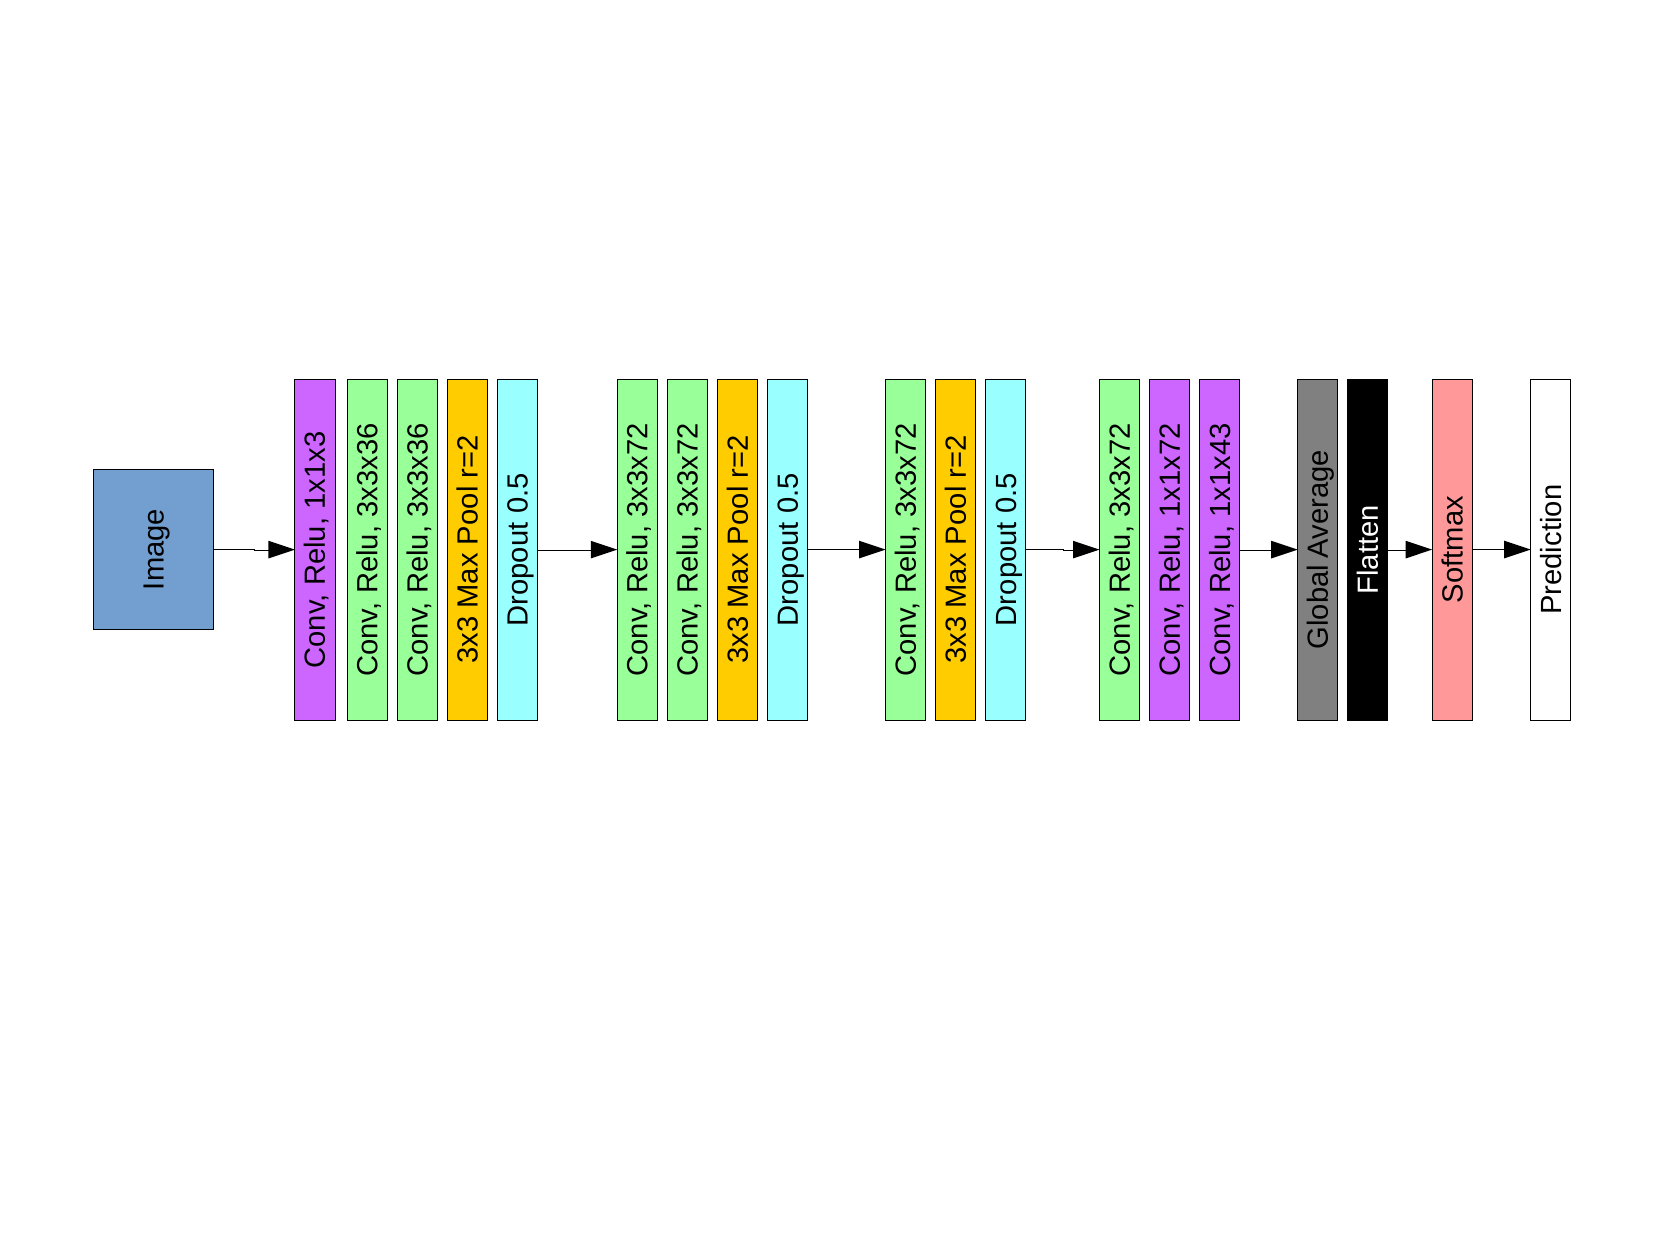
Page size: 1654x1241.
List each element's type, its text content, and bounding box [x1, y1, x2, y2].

text_box 3x3 Max Pool r=2 [935, 379, 976, 721]
text_box Image [93, 469, 214, 630]
text_box Conv, Relu, 1x1x72 [1149, 379, 1190, 721]
text_box Flatten [1347, 379, 1388, 721]
text_box Dropout 0.5 [497, 379, 538, 721]
text_box Prediction [1530, 379, 1571, 721]
text_box Conv, Relu, 3x3x36 [397, 379, 438, 721]
text_box Global Average [1297, 379, 1338, 721]
text_box Dropout 0.5 [985, 379, 1026, 721]
text_box Conv, Relu, 3x3x36 [347, 379, 388, 721]
text_box Conv, Relu, 1x1x3 [294, 379, 336, 721]
text_box Conv, Relu, 3x3x72 [667, 379, 708, 721]
text_box Dropout 0.5 [767, 379, 808, 721]
text_box 3x3 Max Pool r=2 [447, 379, 488, 721]
text_box Softmax [1432, 379, 1473, 721]
text_box Conv, Relu, 3x3x72 [617, 379, 658, 721]
text_box 3x3 Max Pool r=2 [717, 379, 758, 721]
text_box Conv, Relu, 3x3x72 [885, 379, 926, 721]
text_box Conv, Relu, 1x1x43 [1199, 379, 1240, 721]
text_box Conv, Relu, 3x3x72 [1099, 379, 1140, 721]
